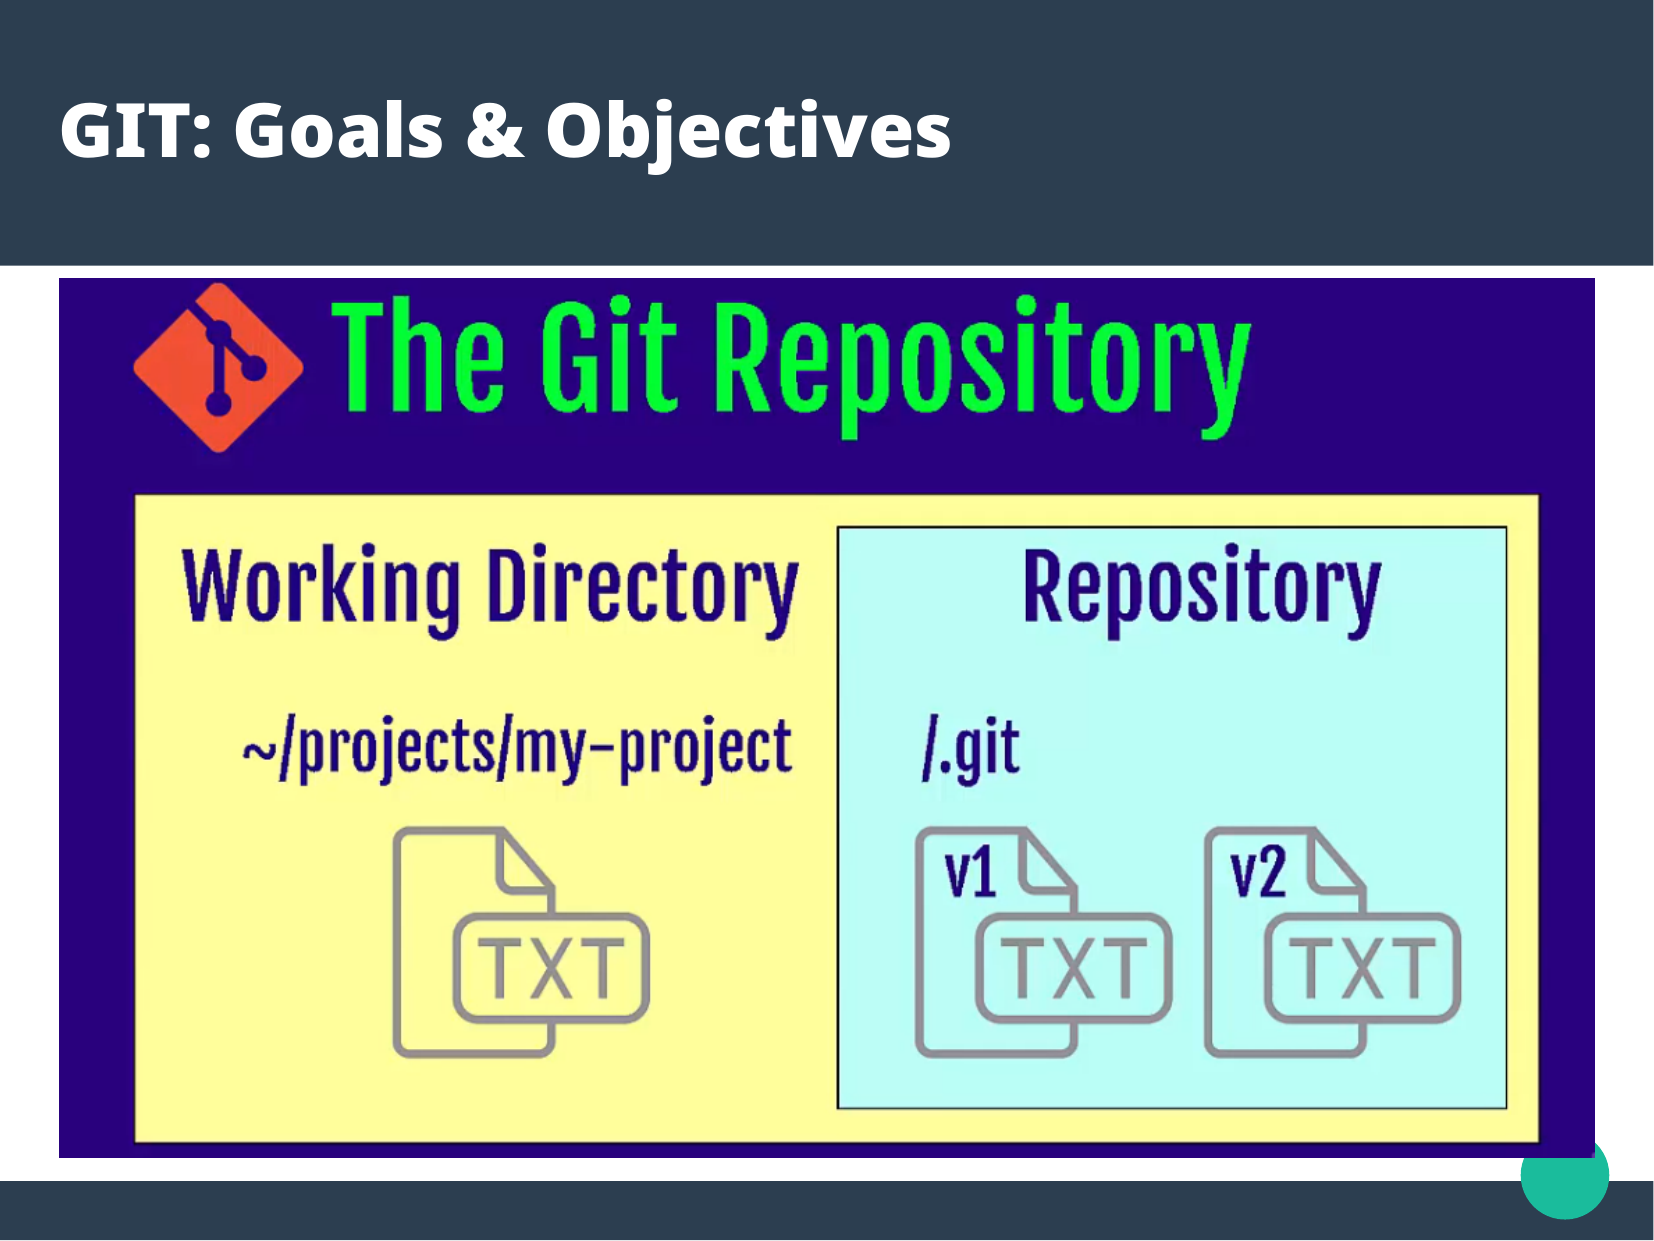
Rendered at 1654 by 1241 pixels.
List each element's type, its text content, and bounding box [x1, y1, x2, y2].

picture [59, 278, 1595, 1158]
title GIT: Goals & Objectives [59, 40, 1595, 216]
